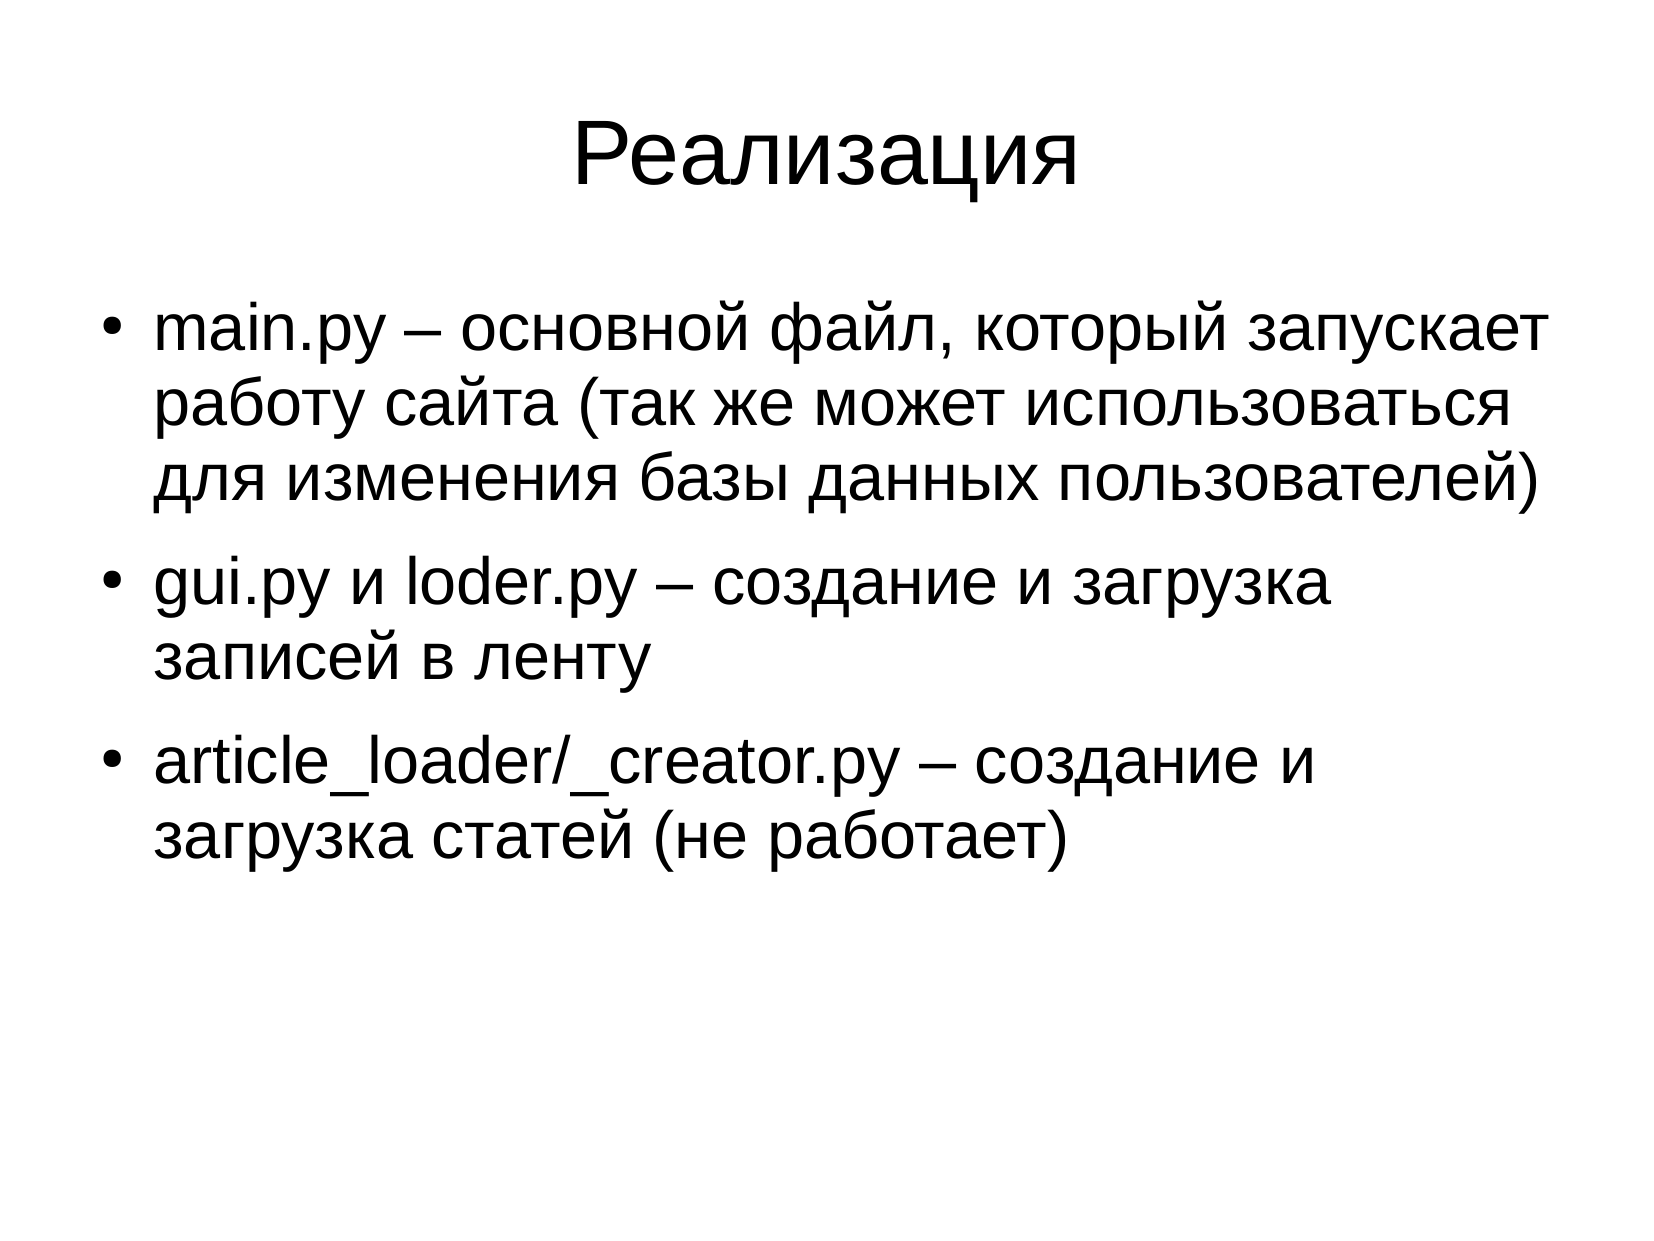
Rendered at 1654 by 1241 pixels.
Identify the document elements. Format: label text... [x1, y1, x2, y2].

title Реализация [82, 49, 1571, 257]
list main.py – основной файл, который запускает работу сайта (так же может использоваться для изменения базы данных пользователей) gui.py и loder.py – создание и загрузка записей в ленту article_loader/_creator.py – создание и загрузка статей (не работает) [82, 290, 1571, 1010]
